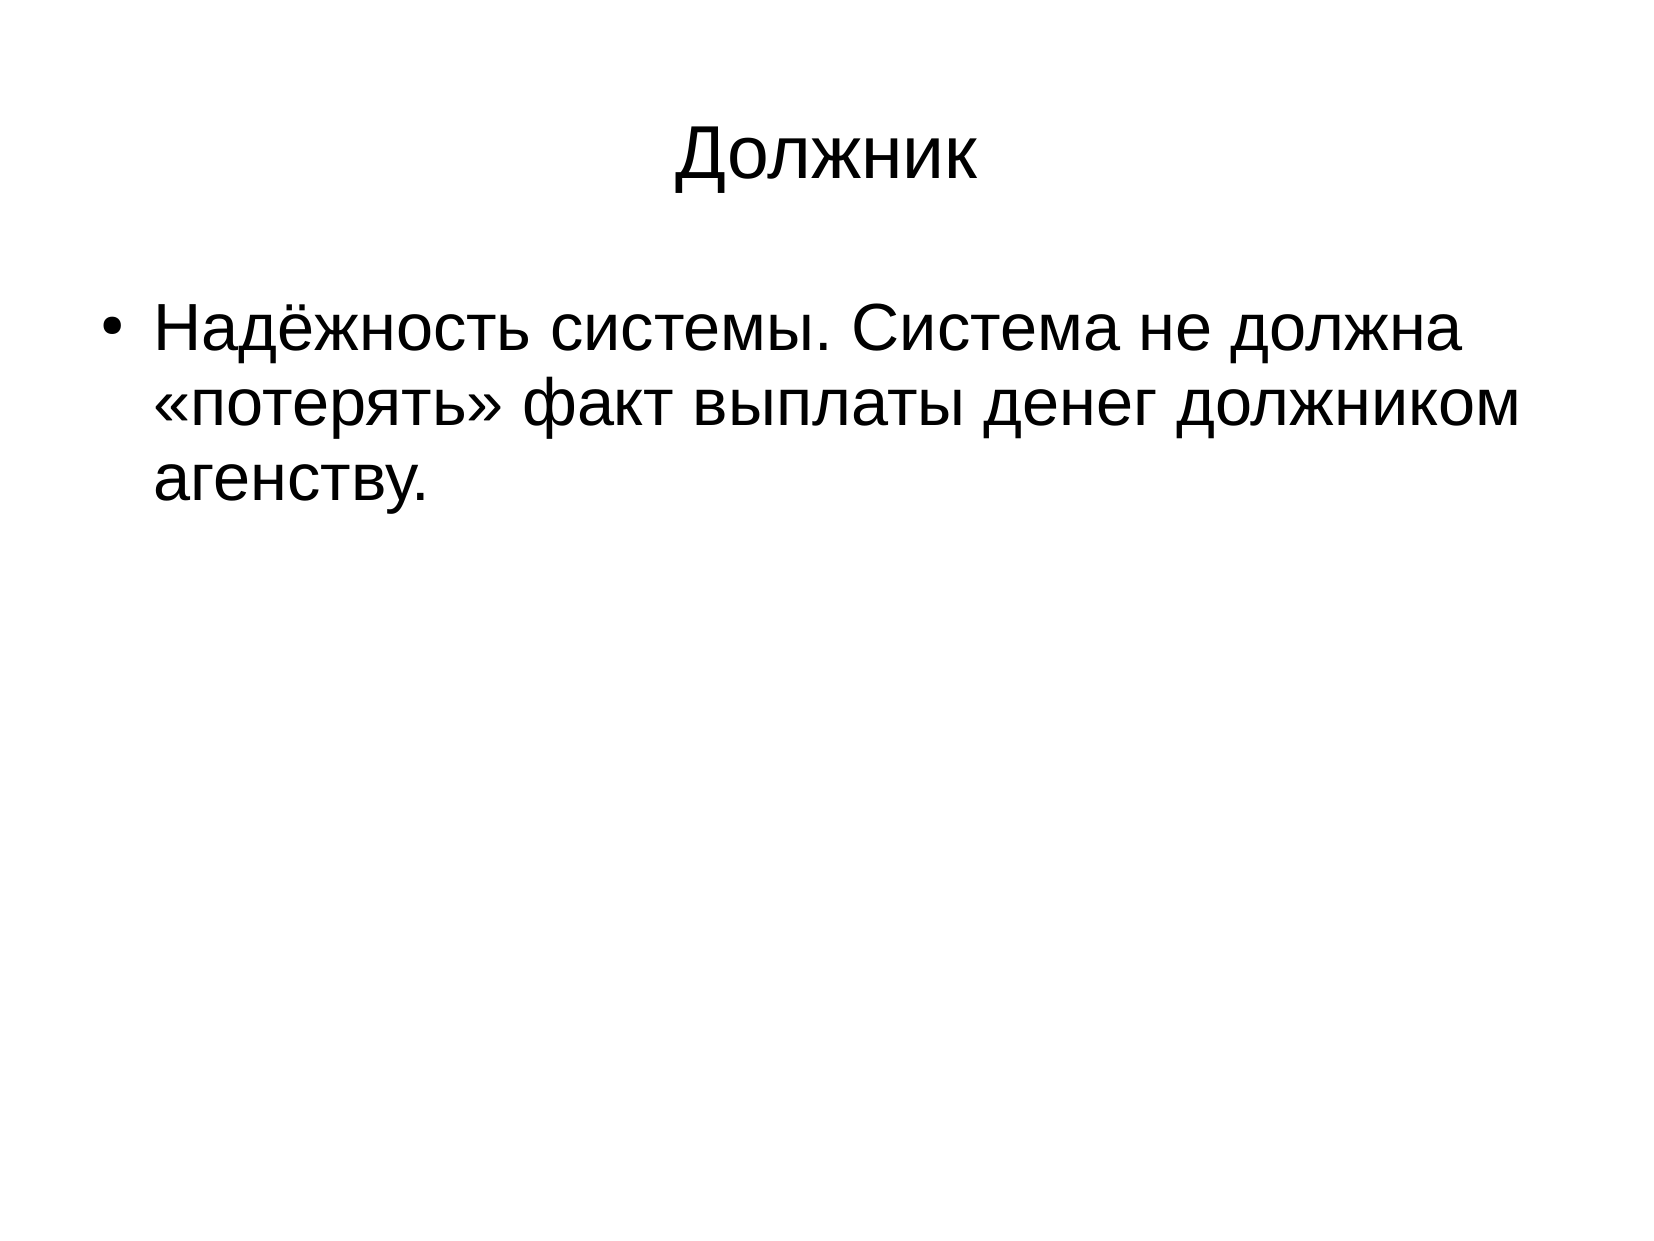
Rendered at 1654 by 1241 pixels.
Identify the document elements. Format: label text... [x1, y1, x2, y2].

title Должник [82, 49, 1571, 257]
list Надёжность системы. Система не должна «потерять» факт выплаты денег должником агенству. [82, 290, 1571, 1010]
